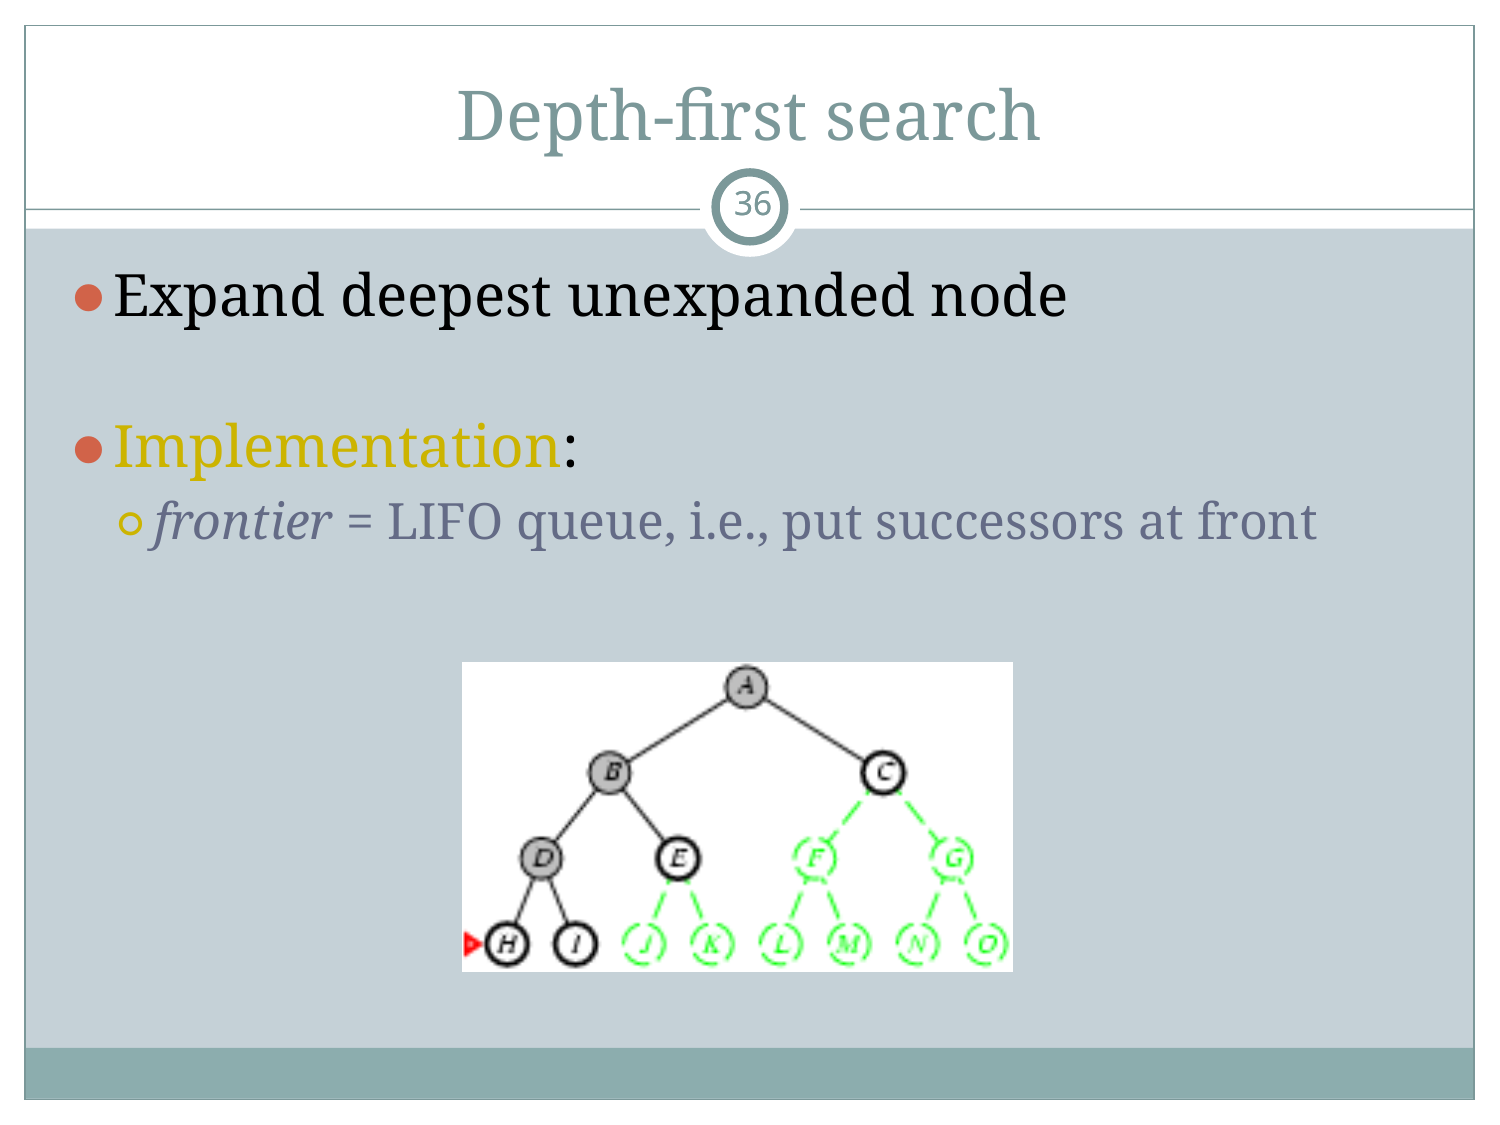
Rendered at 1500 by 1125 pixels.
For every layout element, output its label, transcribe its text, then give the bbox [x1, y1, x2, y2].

title Depth-first search [49, 37, 1450, 162]
slide_number <number> [715, 168, 791, 241]
picture [462, 662, 1013, 972]
list Expand deepest unexpanded node Implementation: frontier = LIFO queue, i.e., put successors at front [49, 250, 1445, 1001]
